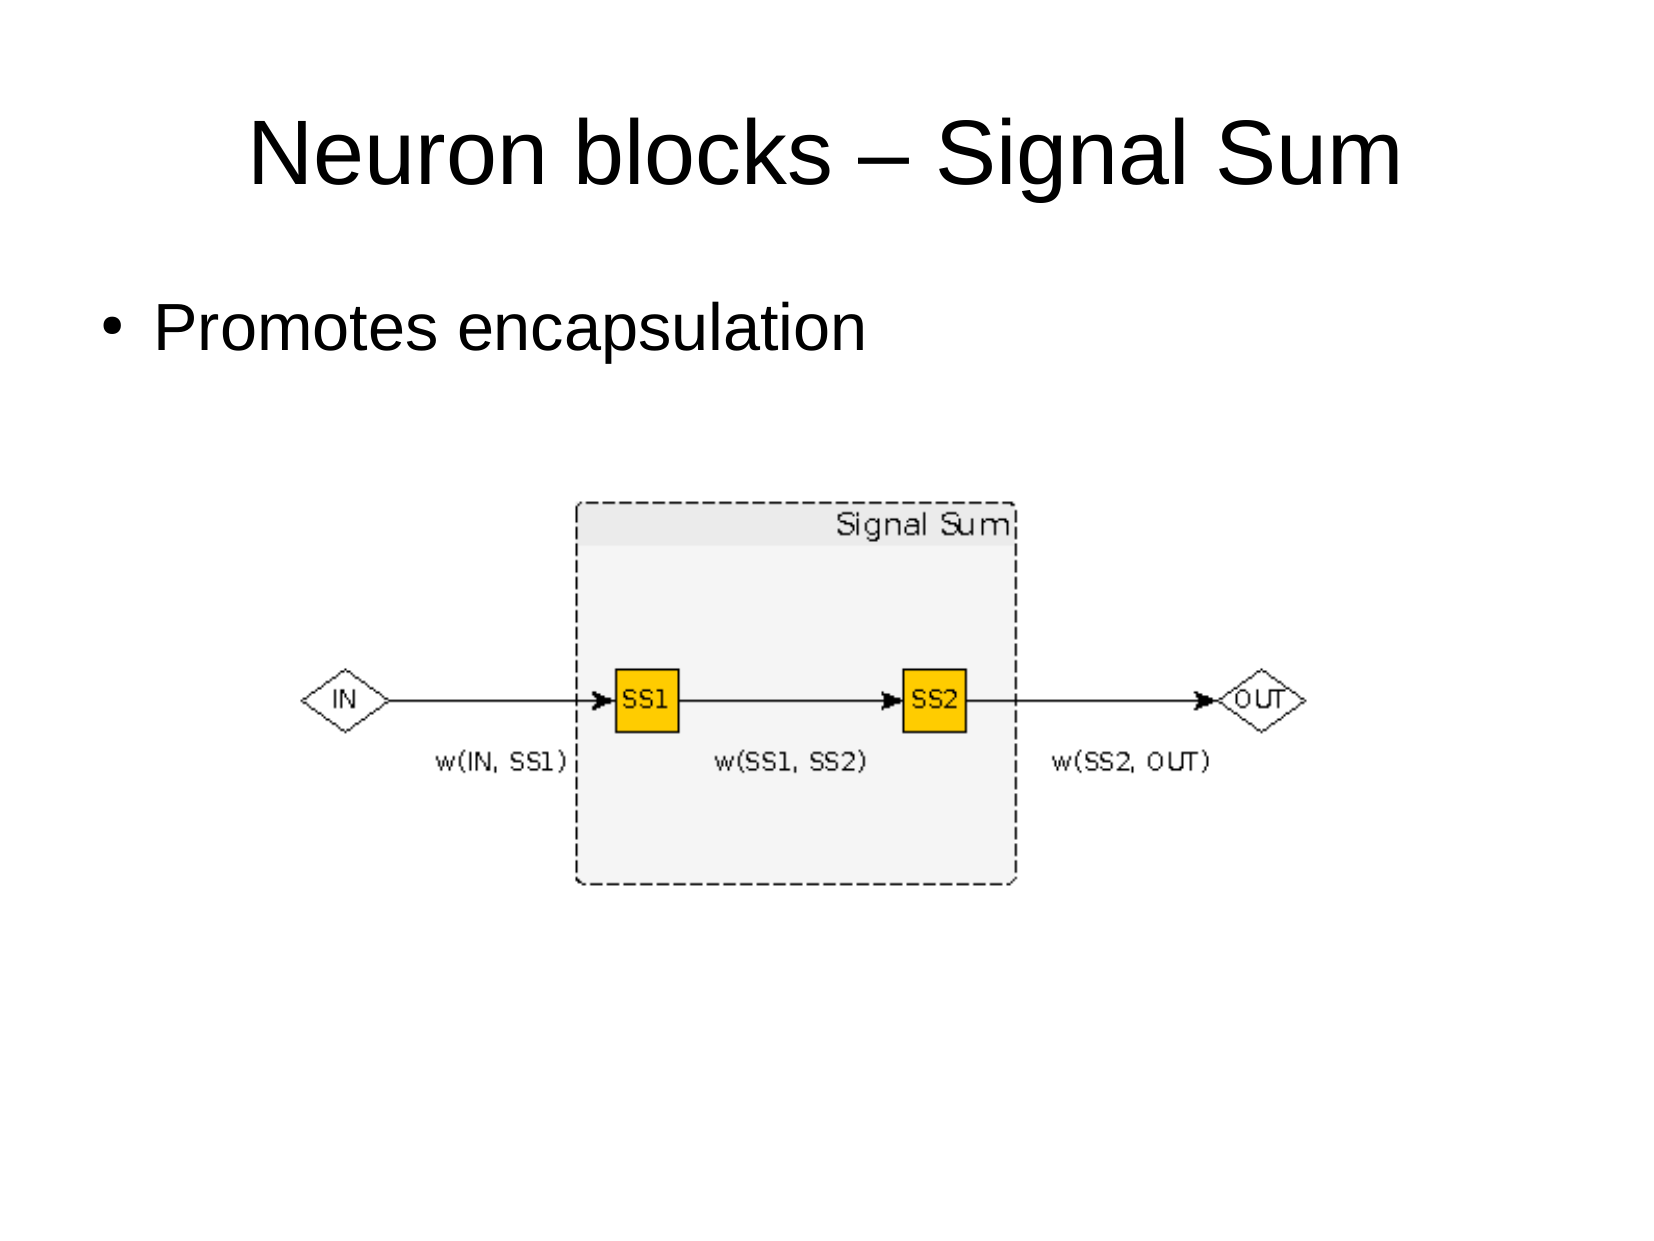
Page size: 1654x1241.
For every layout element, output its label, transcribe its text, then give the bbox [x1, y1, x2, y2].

title Neuron blocks – Signal Sum [82, 49, 1571, 257]
list Promotes encapsulation [82, 290, 1571, 1010]
picture [270, 471, 1336, 916]
